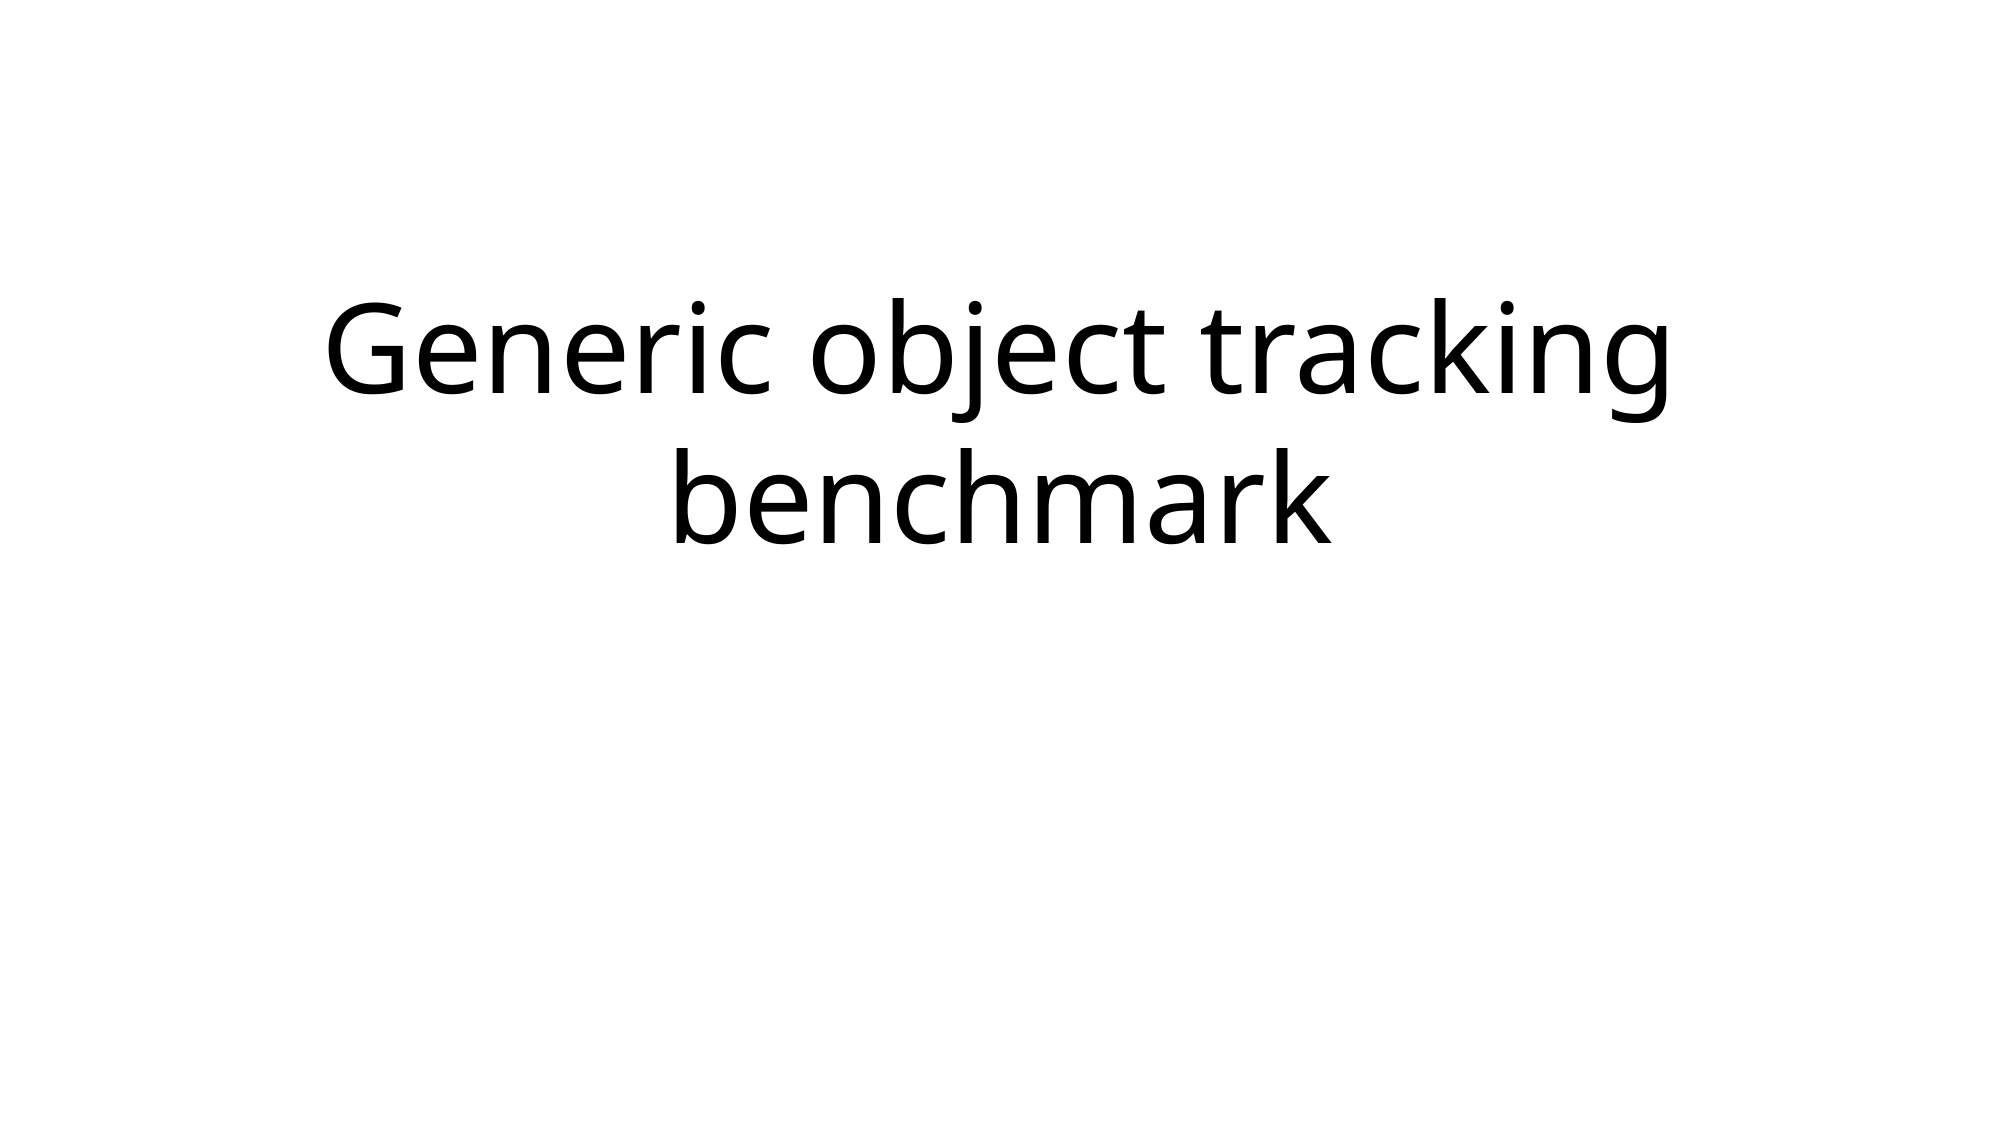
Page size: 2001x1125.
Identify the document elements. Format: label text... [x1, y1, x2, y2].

title Generic object tracking benchmark [249, 184, 1750, 576]
